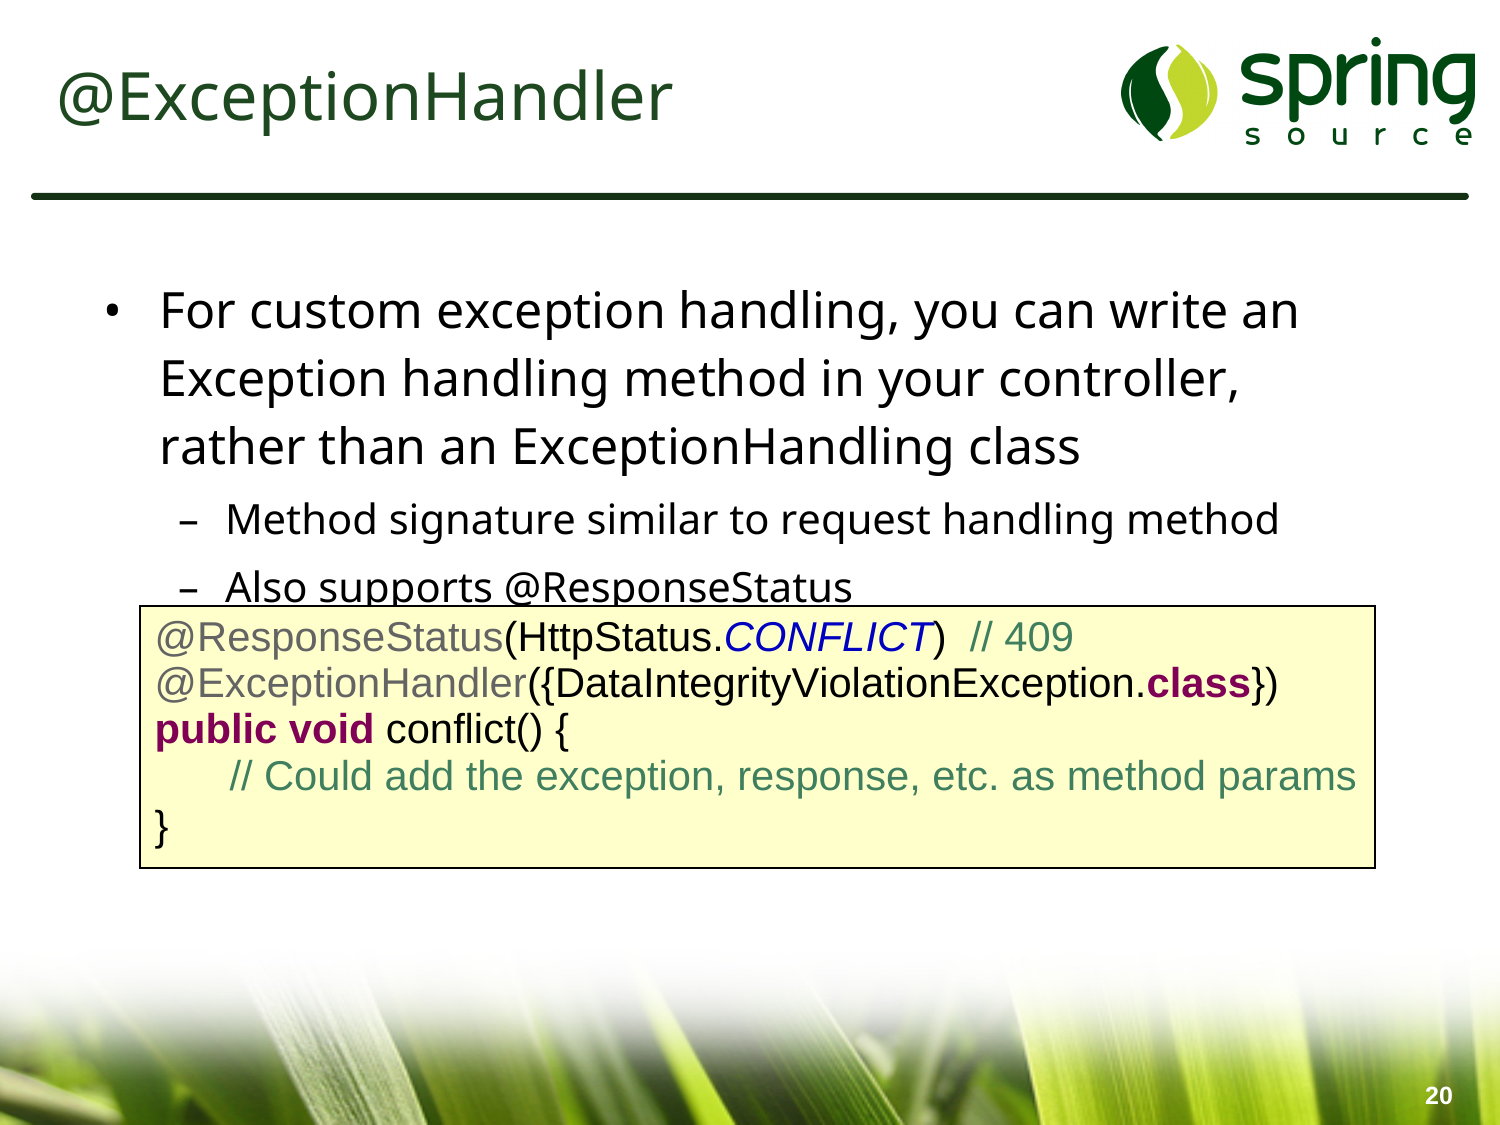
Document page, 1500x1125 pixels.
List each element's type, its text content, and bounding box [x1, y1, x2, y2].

picture [0, 944, 1500, 1125]
title @ExceptionHandler [56, 14, 1089, 175]
list For custom exception handling, you can write an Exception handling method in your controller, rather than an ExceptionHandling class Method signature similar to request handling method Also supports @ResponseStatus [103, 275, 1394, 625]
text_box @ResponseStatus(HttpStatus.CONFLICT) // 409 @ExceptionHandler({DataIntegrityViolationException.class}) public void conflict() { // Could add the exception, response, etc. as method params } [139, 605, 1376, 869]
picture [1121, 37, 1475, 145]
